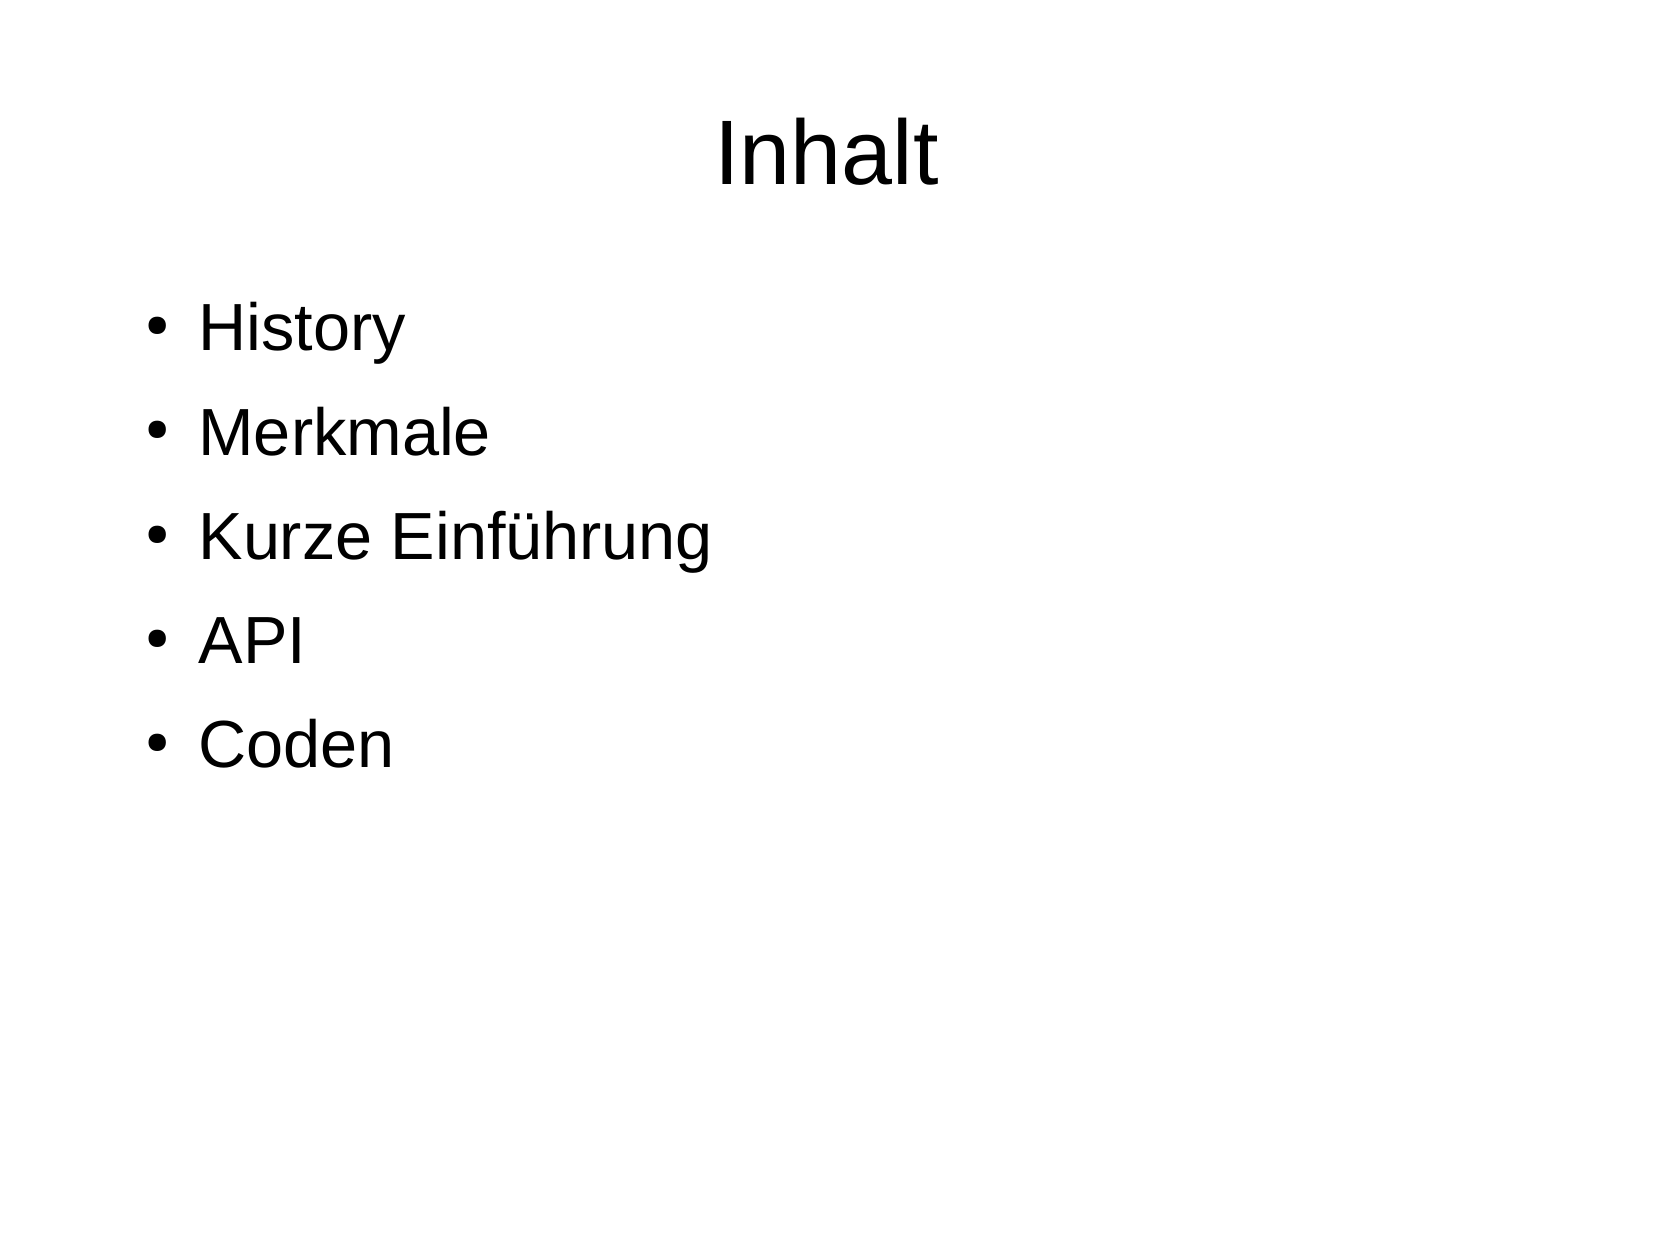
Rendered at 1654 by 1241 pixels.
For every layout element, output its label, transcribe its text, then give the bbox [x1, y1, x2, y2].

title Inhalt [82, 49, 1571, 257]
list History Merkmale Kurze Einführung API Coden [127, 290, 1583, 1010]
